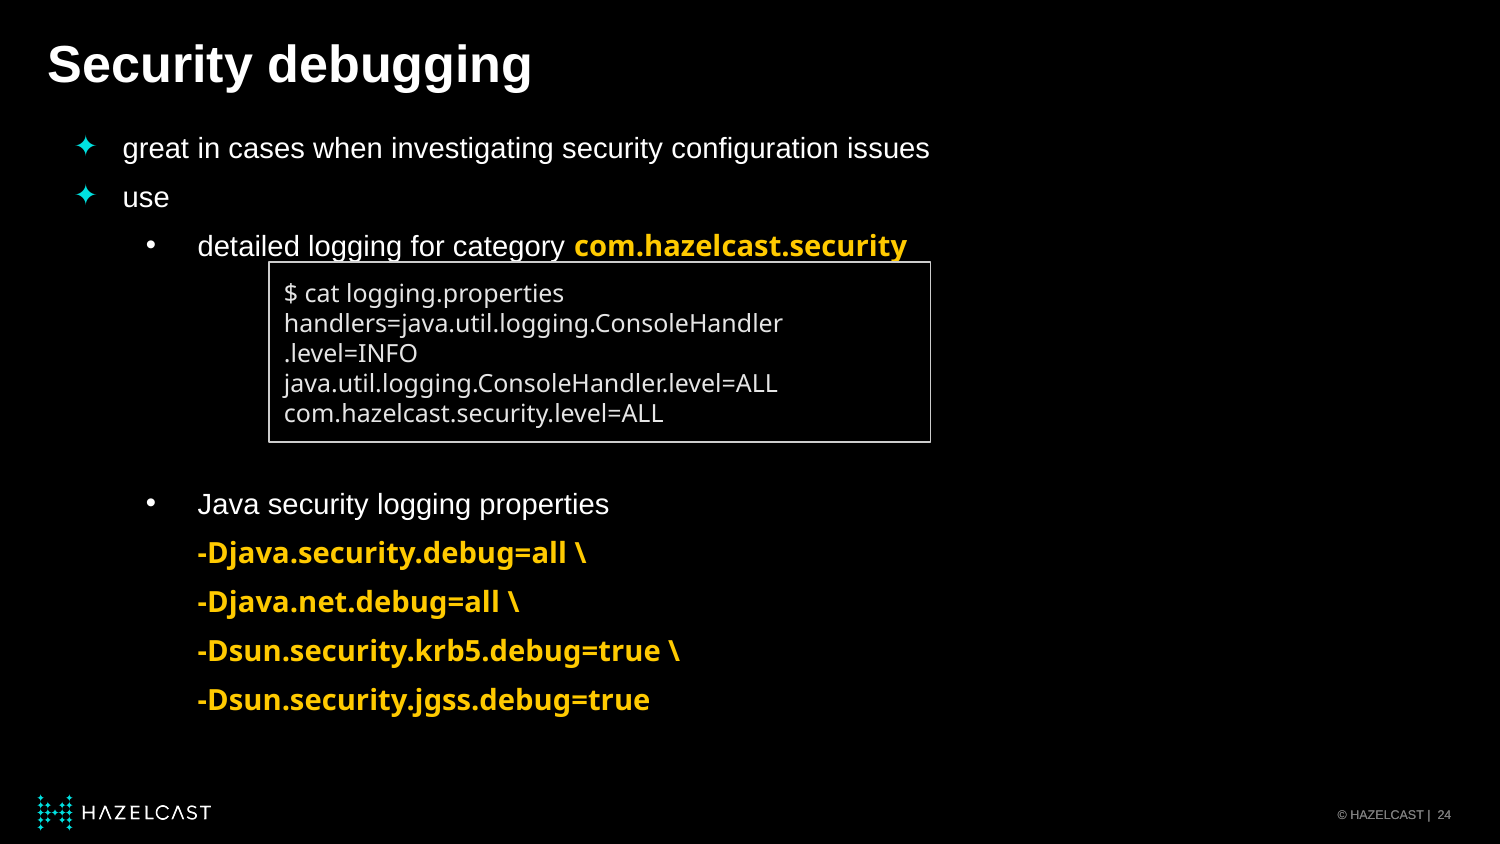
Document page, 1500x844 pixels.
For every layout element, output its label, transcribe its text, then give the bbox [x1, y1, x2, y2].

list great in cases when investigating security configuration issues use detailed logging for category com.hazelcast.security Java security logging properties -Djava.security.debug=all \ -Djava.net.debug=all \ -Dsun.security.krb5.debug=true \ -Dsun.security.jgss.debug=true [37, 109, 1463, 782]
text_box $ cat logging.properties handlers=java.util.logging.ConsoleHandler .level=INFO java.util.logging.ConsoleHandler.level=ALL com.hazelcast.security.level=ALL [268, 262, 931, 443]
title Security debugging [37, 37, 1463, 97]
picture [37, 794, 211, 831]
